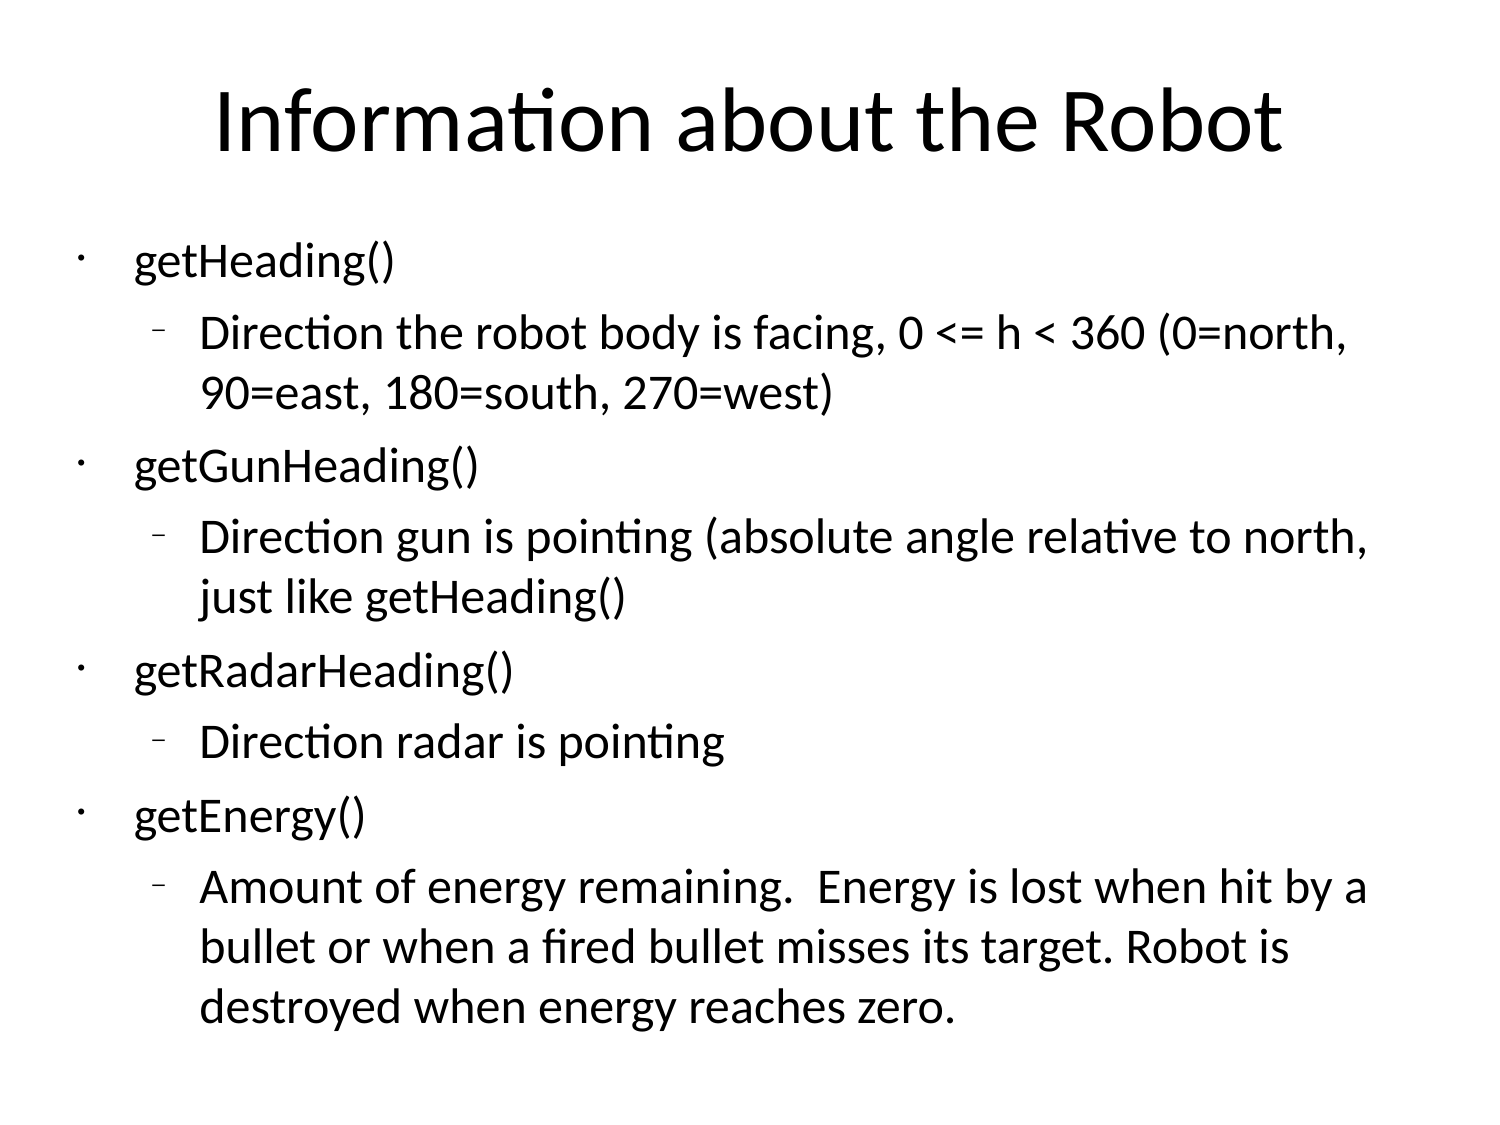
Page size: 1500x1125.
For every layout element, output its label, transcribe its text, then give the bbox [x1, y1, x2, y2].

title Information about the Robot [75, 45, 1425, 212]
list getHeading() Direction the robot body is facing, 0 <= h < 360 (0=north, 90=east, 180=south, 270=west) getGunHeading() Direction gun is pointing (absolute angle relative to north, just like getHeading() getRadarHeading() Direction radar is pointing getEnergy() Amount of energy remaining. Energy is lost when hit by a bullet or when a fired bullet misses its target. Robot is destroyed when energy reaches zero. [62, 212, 1463, 955]
